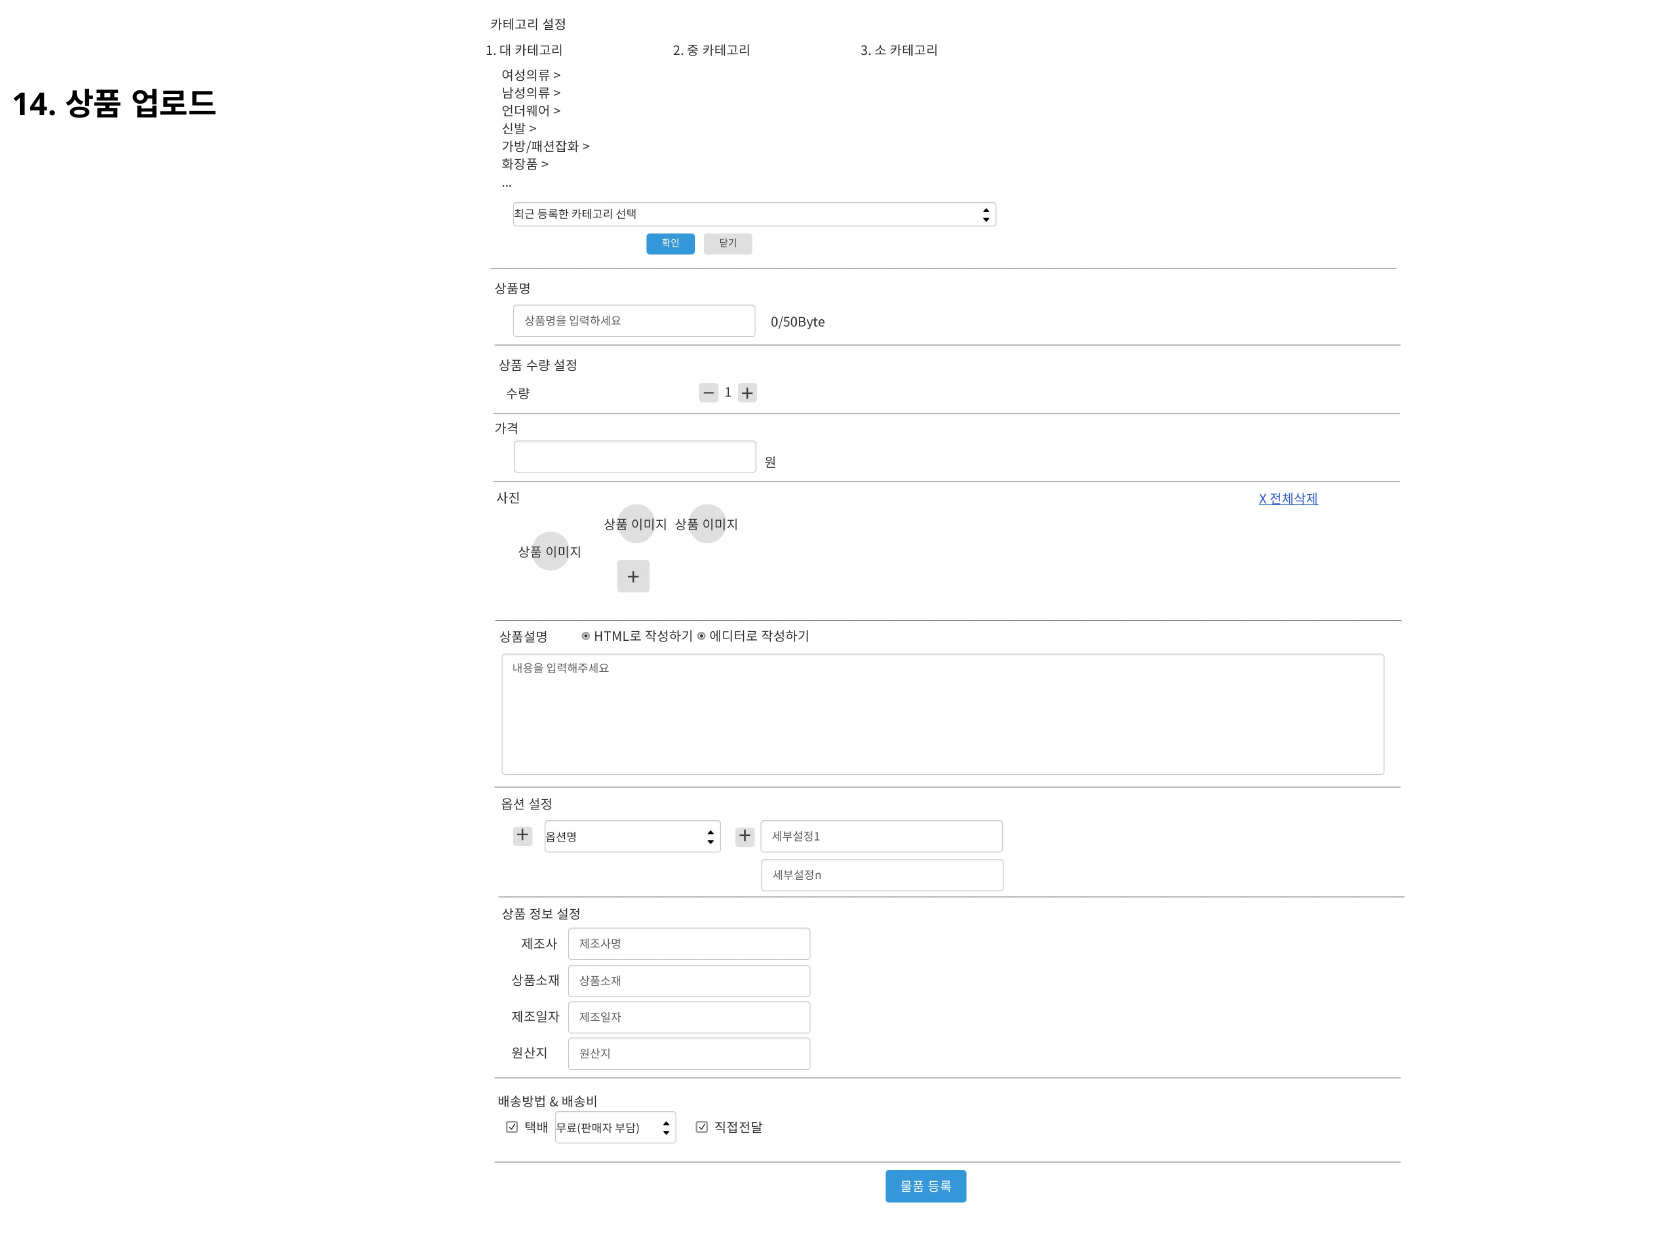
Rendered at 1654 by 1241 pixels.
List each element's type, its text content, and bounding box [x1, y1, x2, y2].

text_box 14. 상품 업로드 [11, 59, 768, 146]
picture [466, 0, 1436, 1241]
